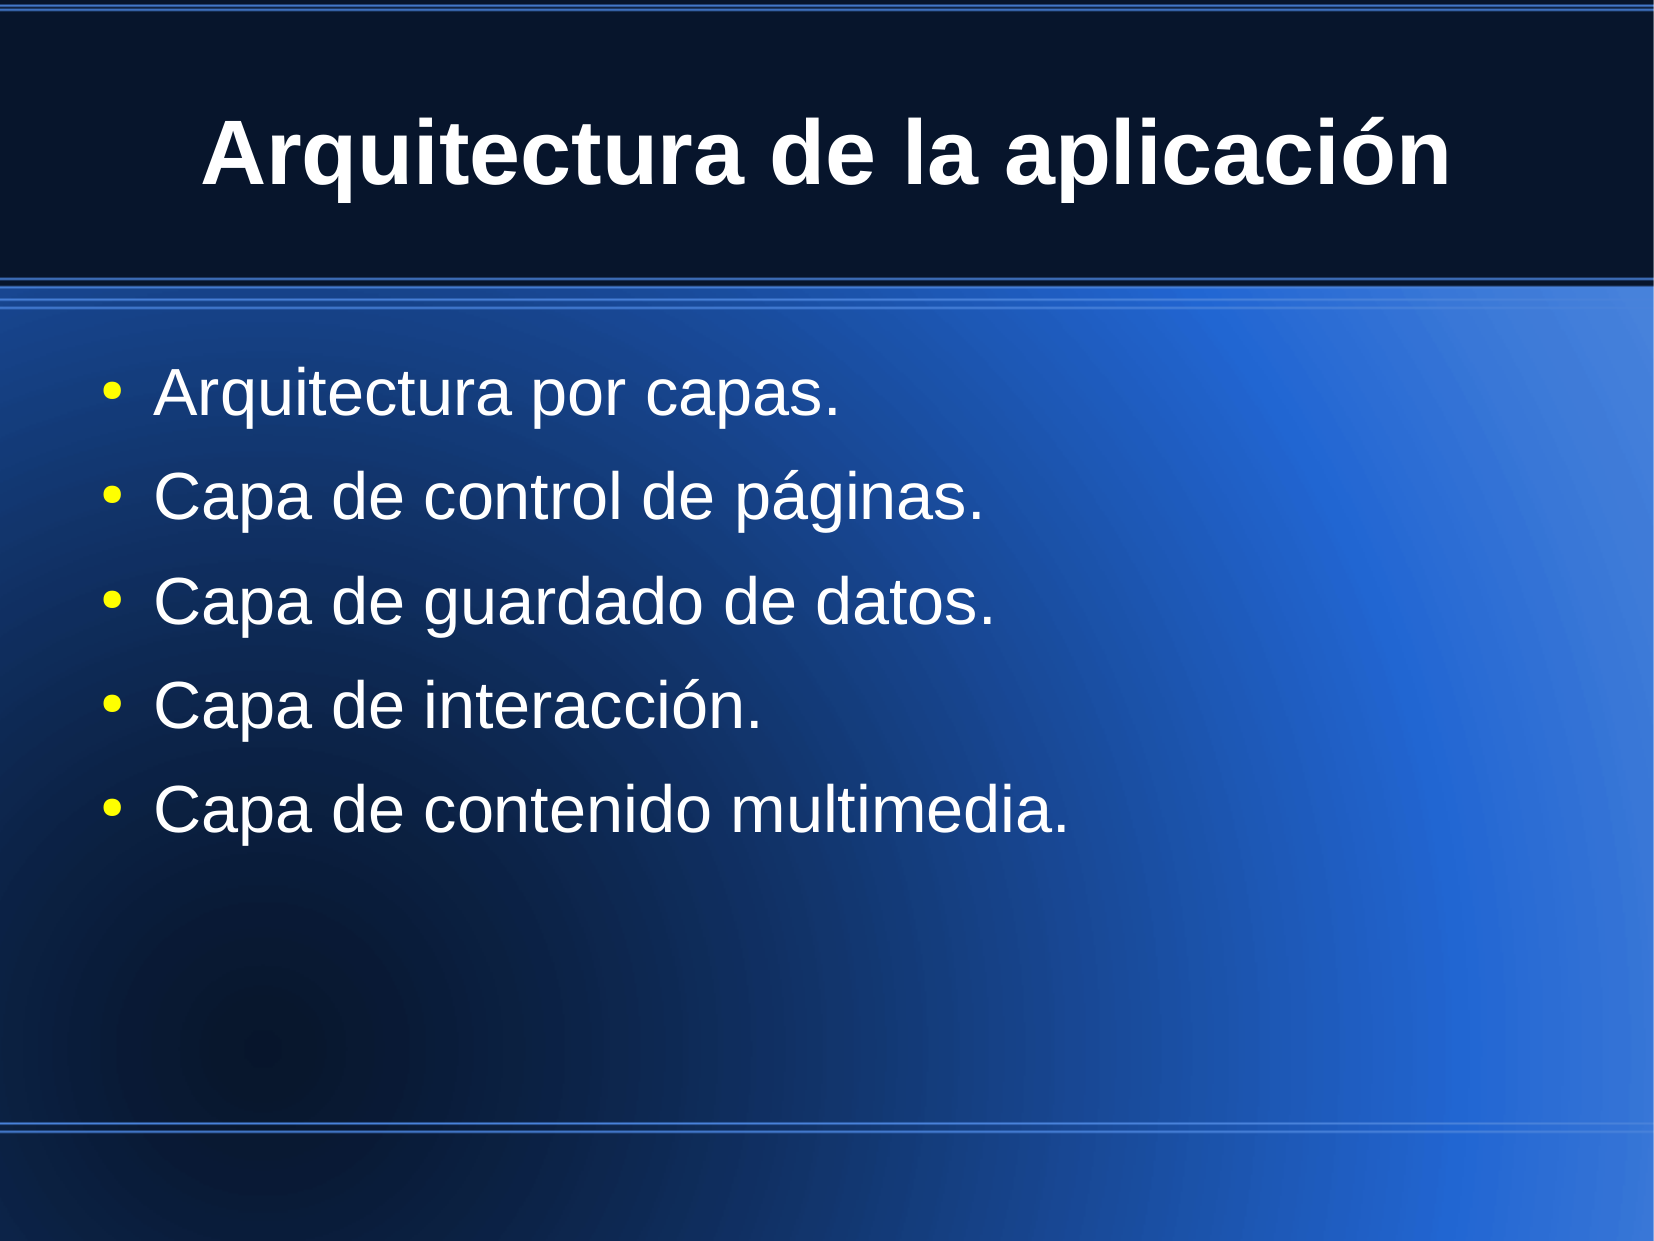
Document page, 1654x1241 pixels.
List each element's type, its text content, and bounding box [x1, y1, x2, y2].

picture [0, 0, 1654, 1241]
title Arquitectura de la aplicación [82, 49, 1571, 257]
list Arquitectura por capas. Capa de control de páginas. Capa de guardado de datos. Capa de interacción. Capa de contenido multimedia. [82, 355, 1571, 1058]
